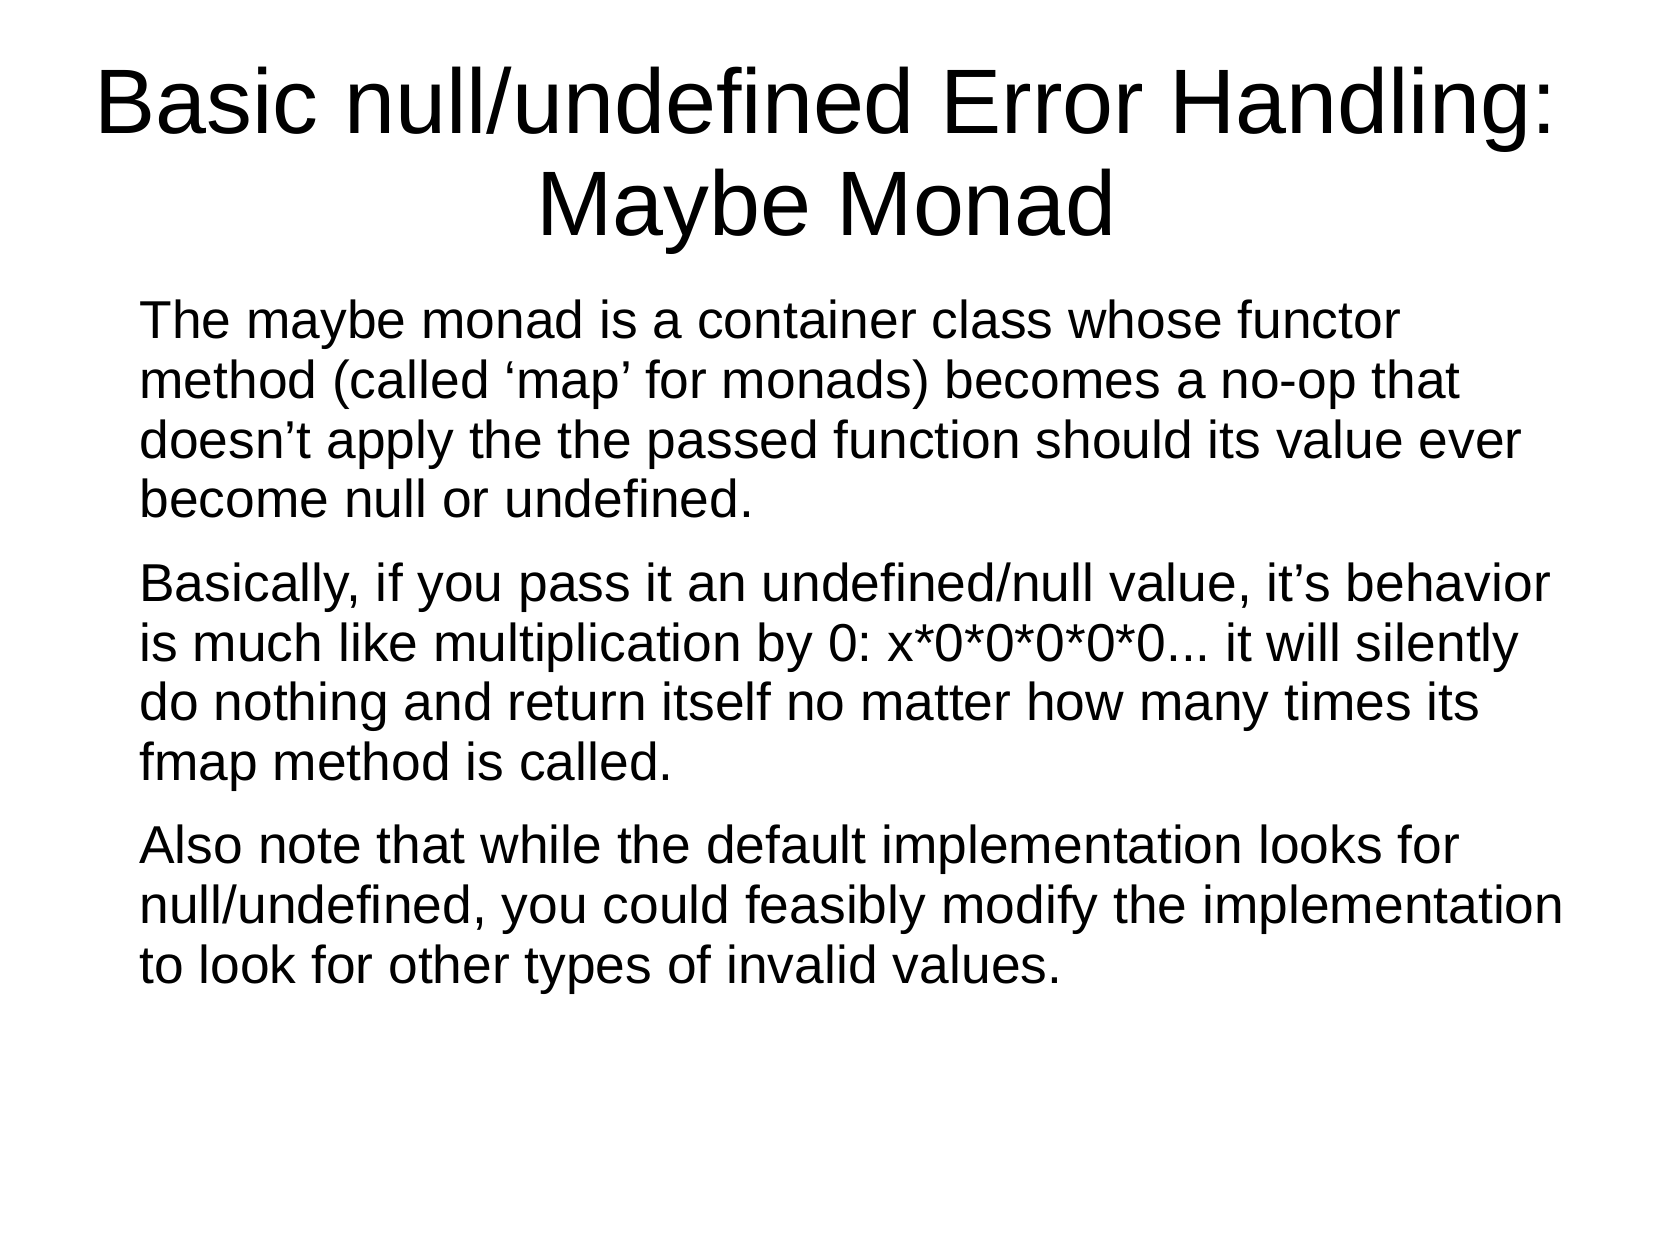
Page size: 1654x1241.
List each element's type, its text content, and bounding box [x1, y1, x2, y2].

list The maybe monad is a container class whose functor method (called ‘map’ for monads) becomes a no-op that doesn’t apply the the passed function should its value ever become null or undefined. Basically, if you pass it an undefined/null value, it’s behavior is much like multiplication by 0: x*0*0*0*0*0... it will silently do nothing and return itself no matter how many times its fmap method is called. Also note that while the default implementation looks for null/undefined, you could feasibly modify the implementation to look for other types of invalid values. [82, 290, 1571, 1010]
title Basic null/undefined Error Handling: Maybe Monad [82, 49, 1571, 257]
